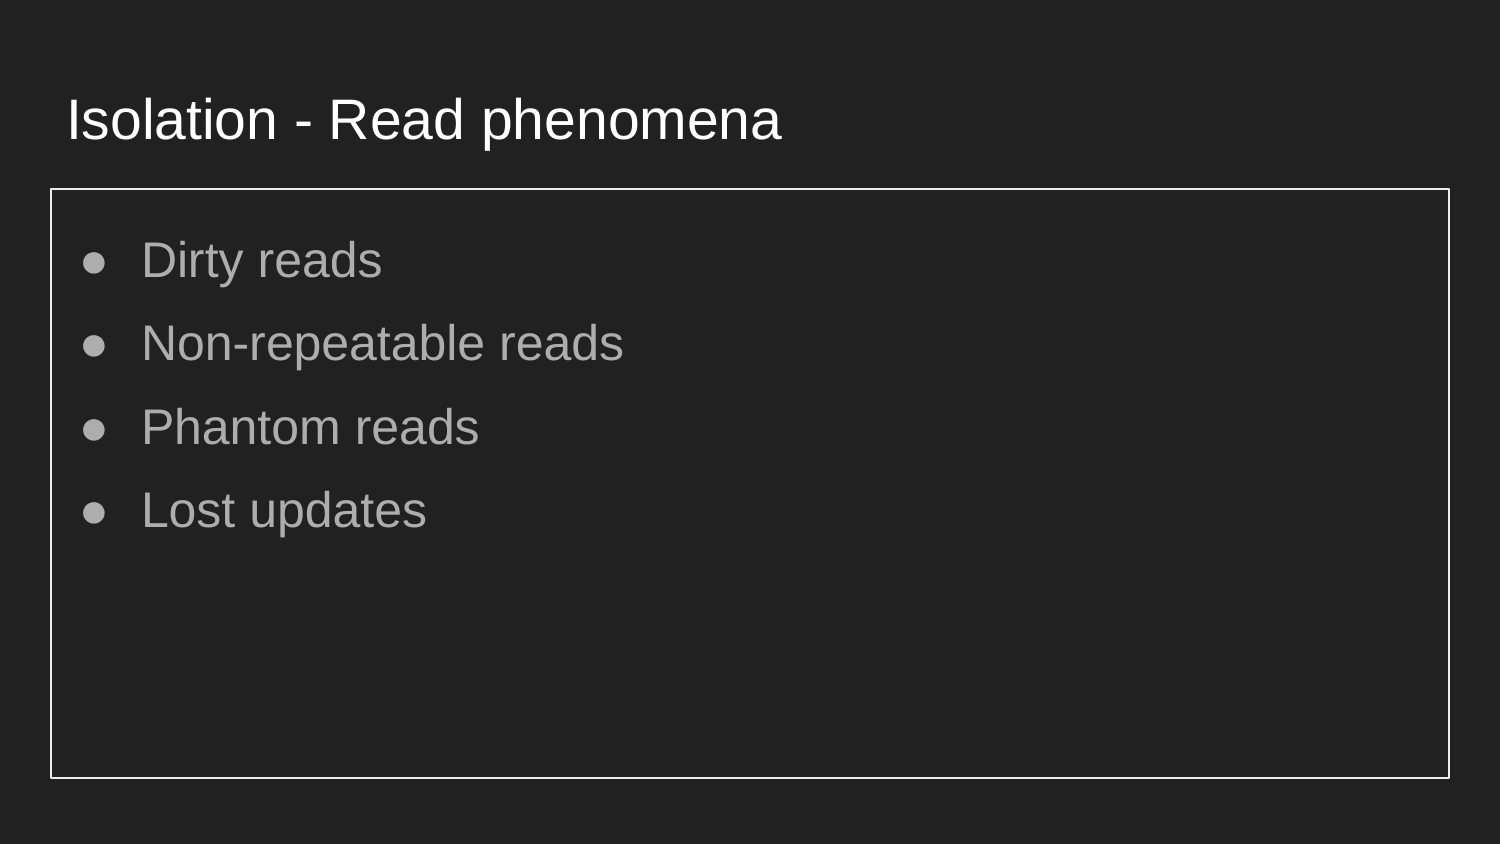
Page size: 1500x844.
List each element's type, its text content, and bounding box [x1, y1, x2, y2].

title Isolation - Read phenomena [51, 72, 1449, 167]
list Dirty reads Non-repeatable reads Phantom reads Lost updates [51, 189, 1449, 778]
